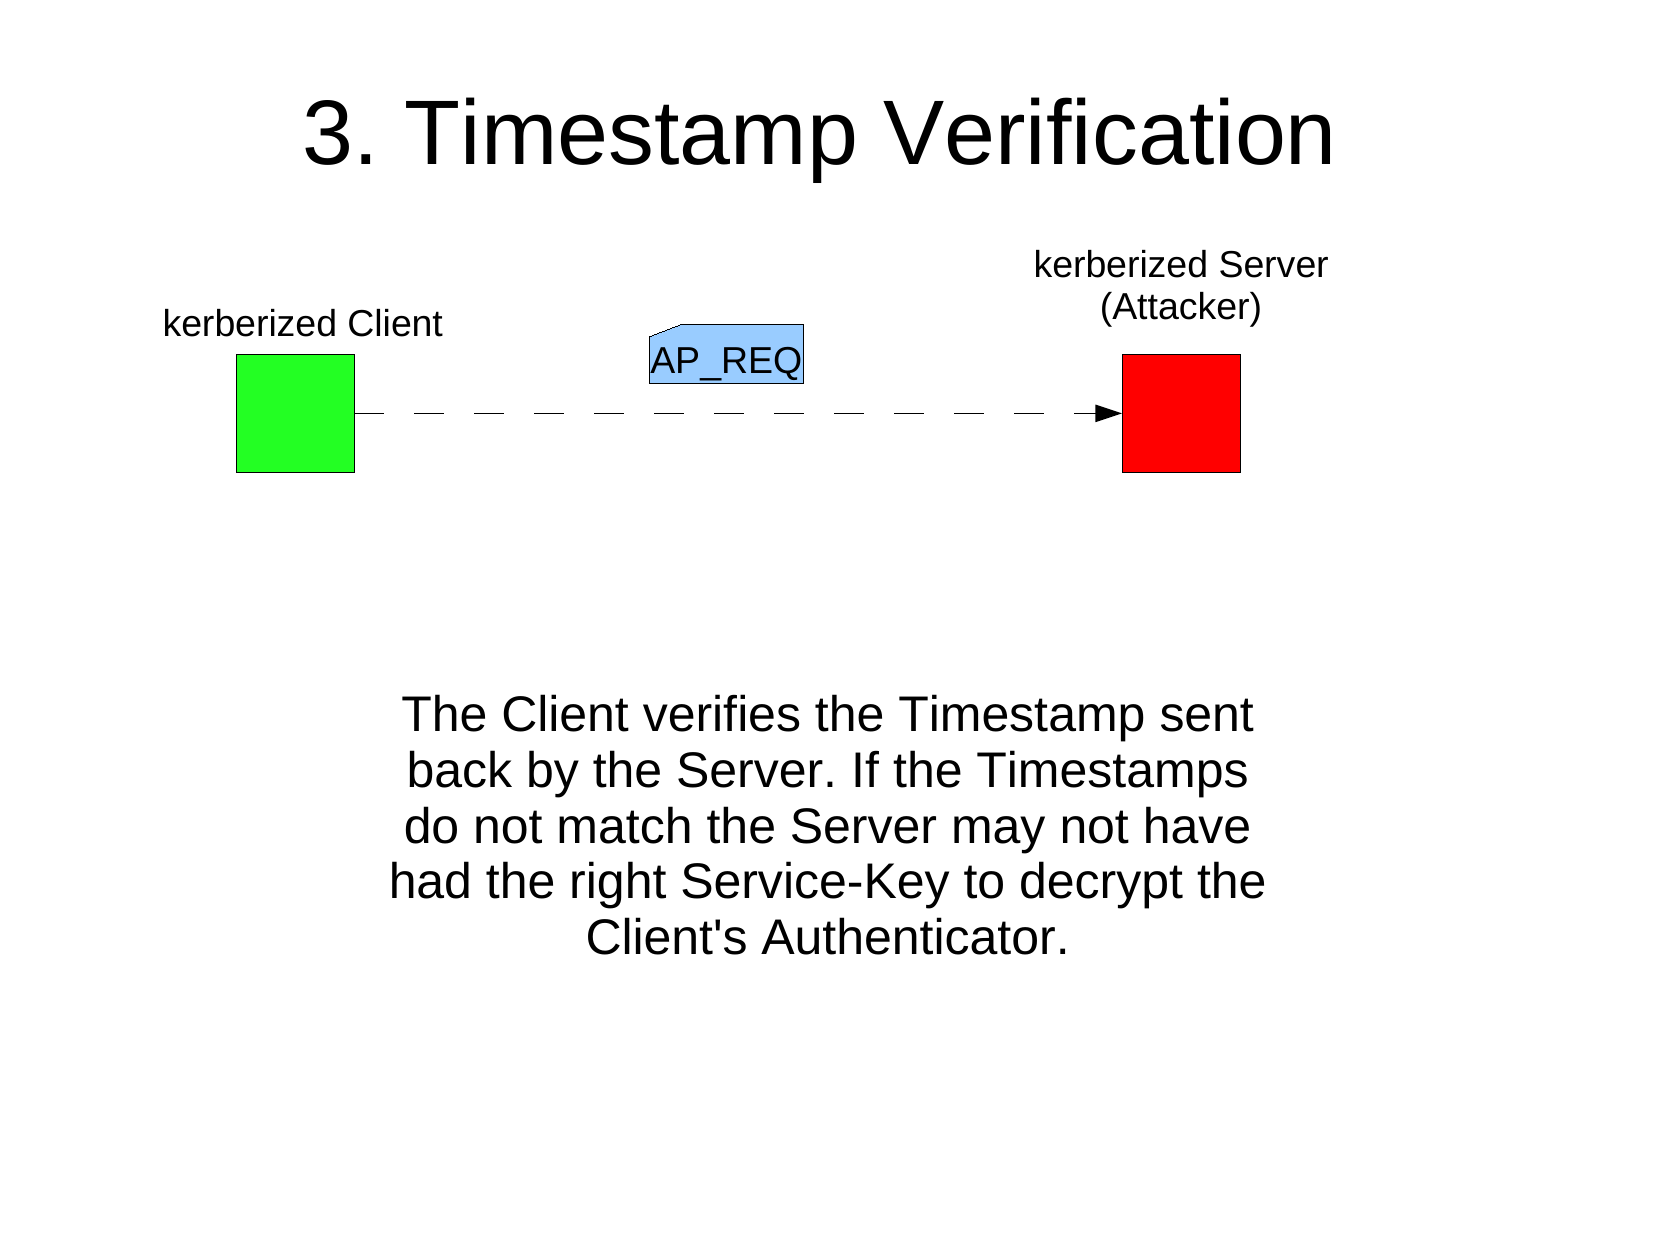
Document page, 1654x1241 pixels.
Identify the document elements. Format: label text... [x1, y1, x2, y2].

text_box The Client verifies the Timestamp sent back by the Server. If the Timestamps do not match the Server may not have had the right Service-Key to decrypt the Client's Authenticator. [373, 679, 1264, 973]
text_box [1122, 354, 1241, 473]
text_box kerberized Client [147, 295, 455, 353]
title 3. Timestamp Verification [76, 29, 1565, 237]
text_box kerberized Server (Attacker) [1003, 236, 1359, 336]
text_box AP_REQ [649, 324, 804, 384]
text_box [236, 354, 355, 473]
